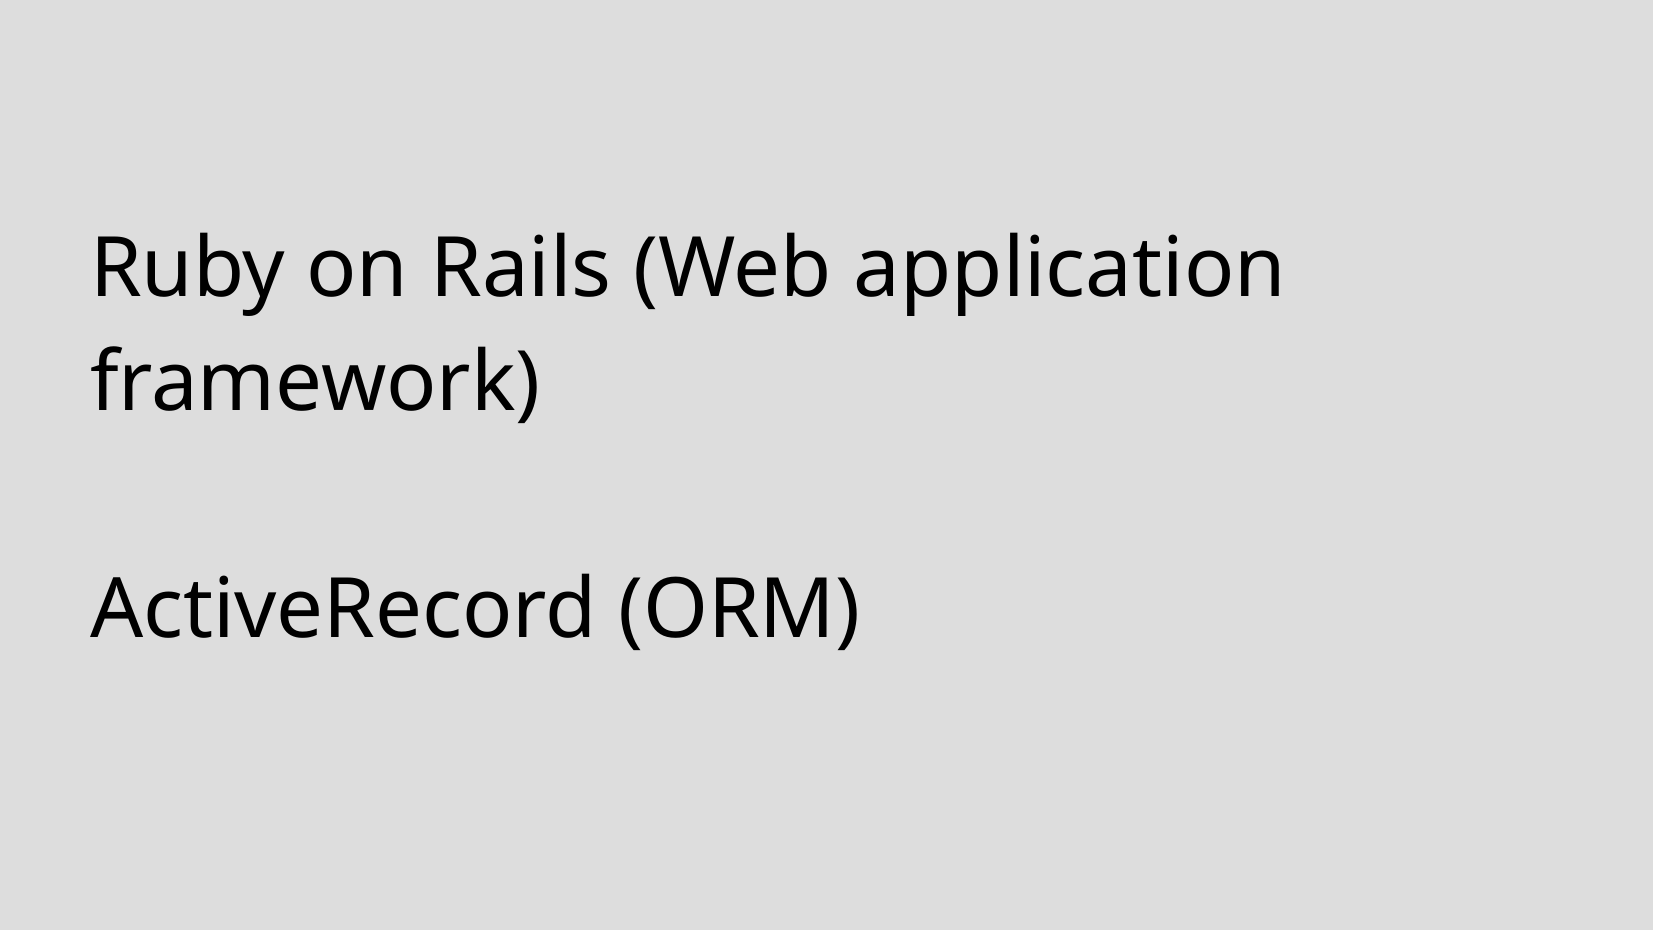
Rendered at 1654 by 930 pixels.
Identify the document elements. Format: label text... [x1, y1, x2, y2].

subtitle Ruby on Rails (Web application framework) ActiveRecord (ORM) [90, 75, 1578, 795]
